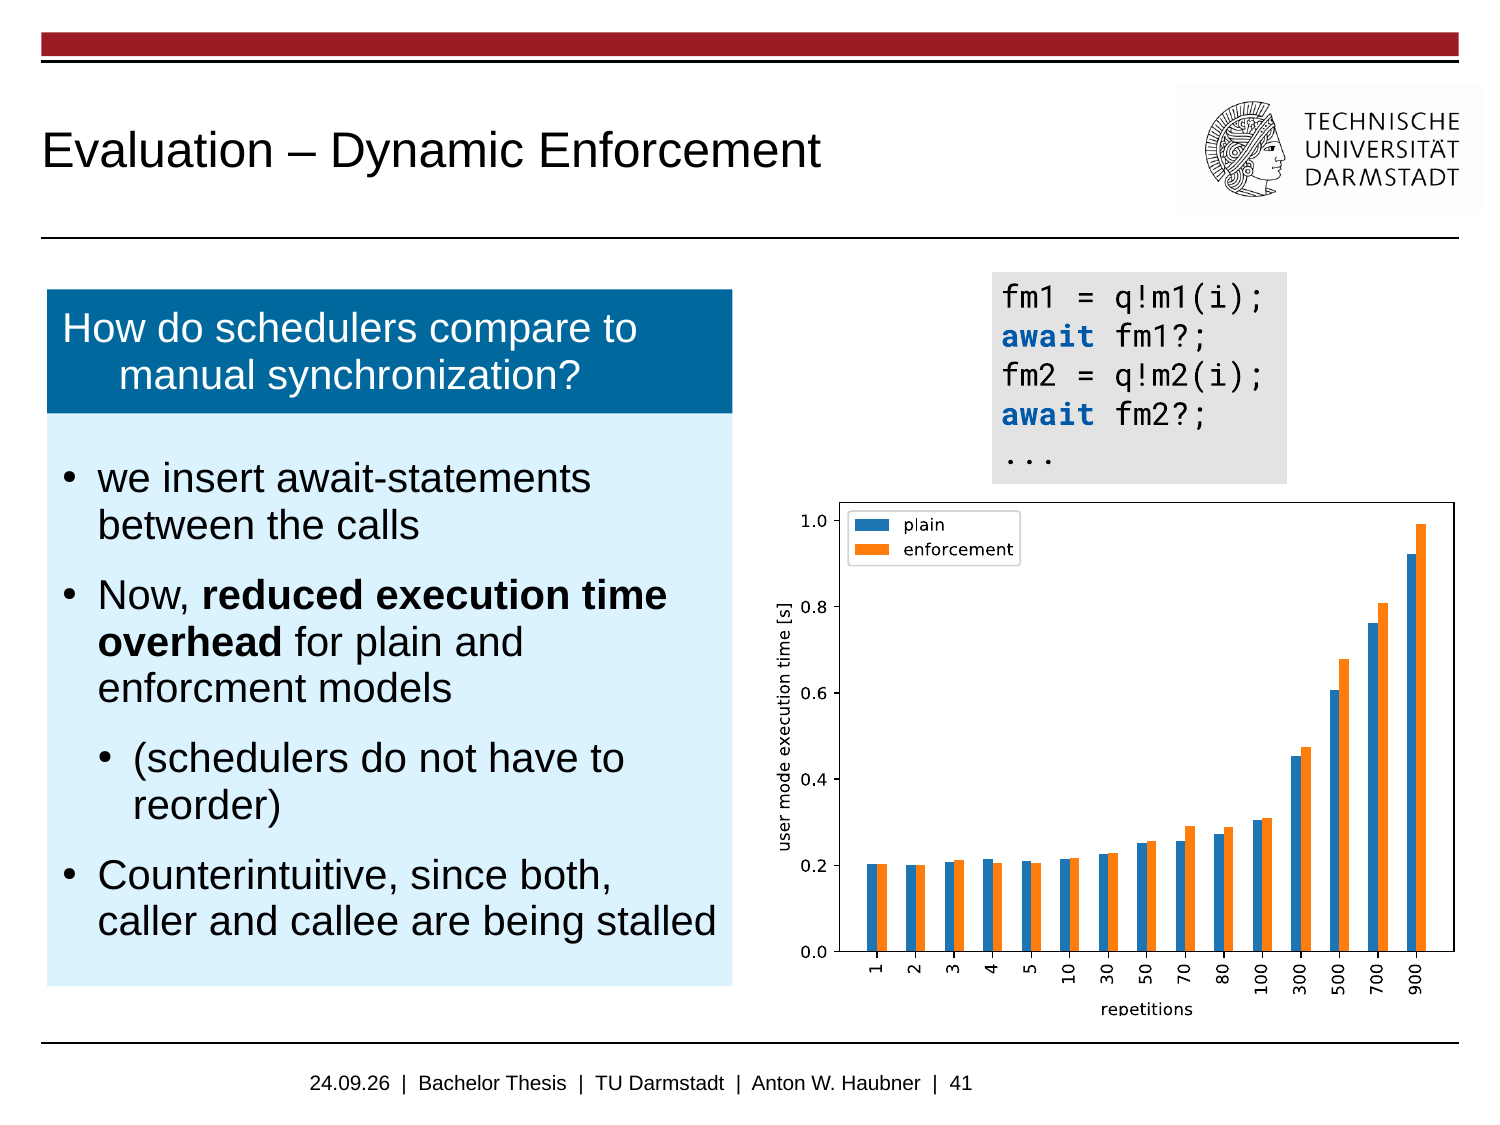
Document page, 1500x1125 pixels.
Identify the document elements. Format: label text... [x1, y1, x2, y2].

text_box How do schedulers compare to manual synchronization? [47, 289, 733, 414]
picture [992, 271, 1288, 485]
picture [776, 501, 1455, 1016]
text_box we insert await-statements between the calls Now, reduced execution time overhead for plain and enforcment models (schedulers do not have to reorder) Counterintuitive, since both, caller and callee are being stalled [47, 414, 733, 987]
title Evaluation – Dynamic Enforcement [41, 74, 1131, 225]
